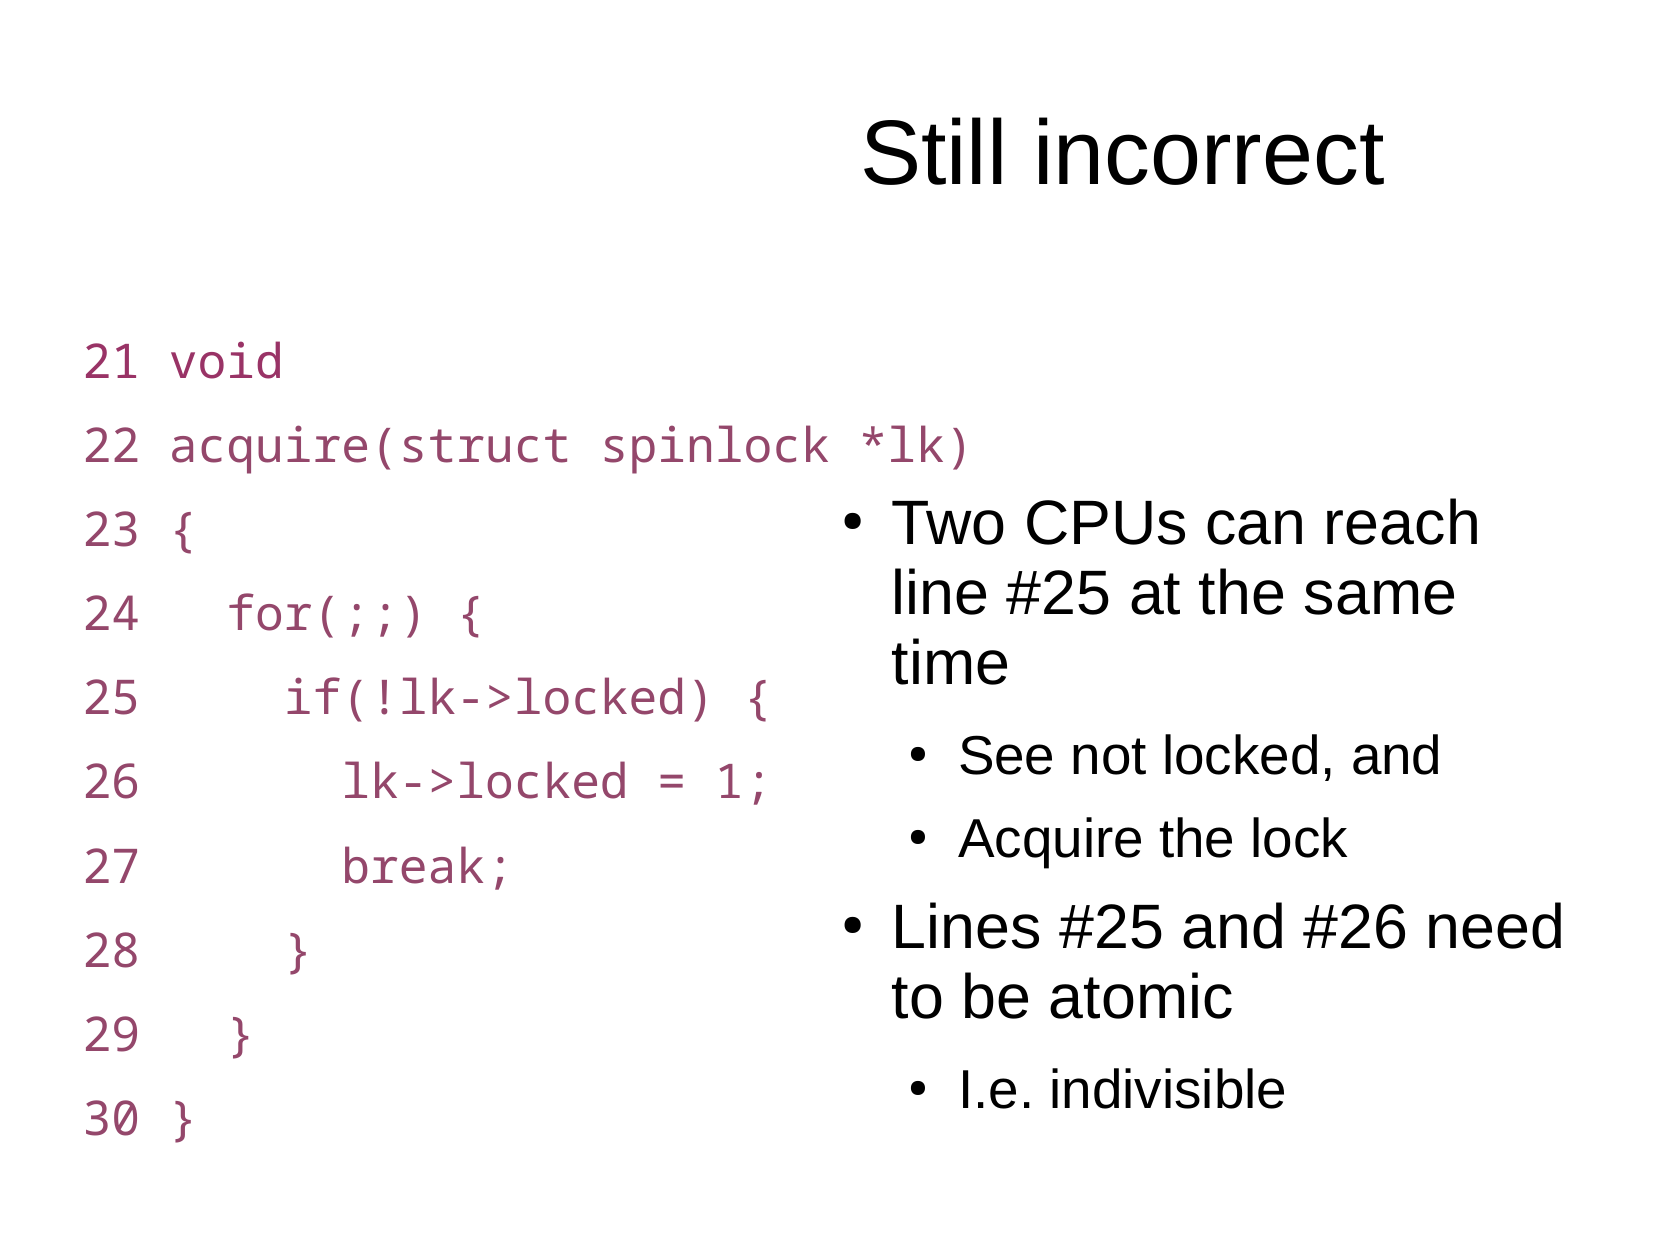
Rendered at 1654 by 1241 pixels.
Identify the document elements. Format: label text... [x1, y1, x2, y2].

list 21 void 22 acquire(struct spinlock *lk) 23 { 24 for(;;) { 25 if(!lk->locked) { 26 lk->locked = 1; 27 break; 28 } 29 } 30 } [82, 75, 1571, 1163]
title Still incorrect [675, 49, 1571, 257]
list Two CPUs can reach line #25 at the same time See not locked, and Acquire the lock Lines #25 and #26 need to be atomic I.e. indivisible [825, 487, 1571, 1126]
